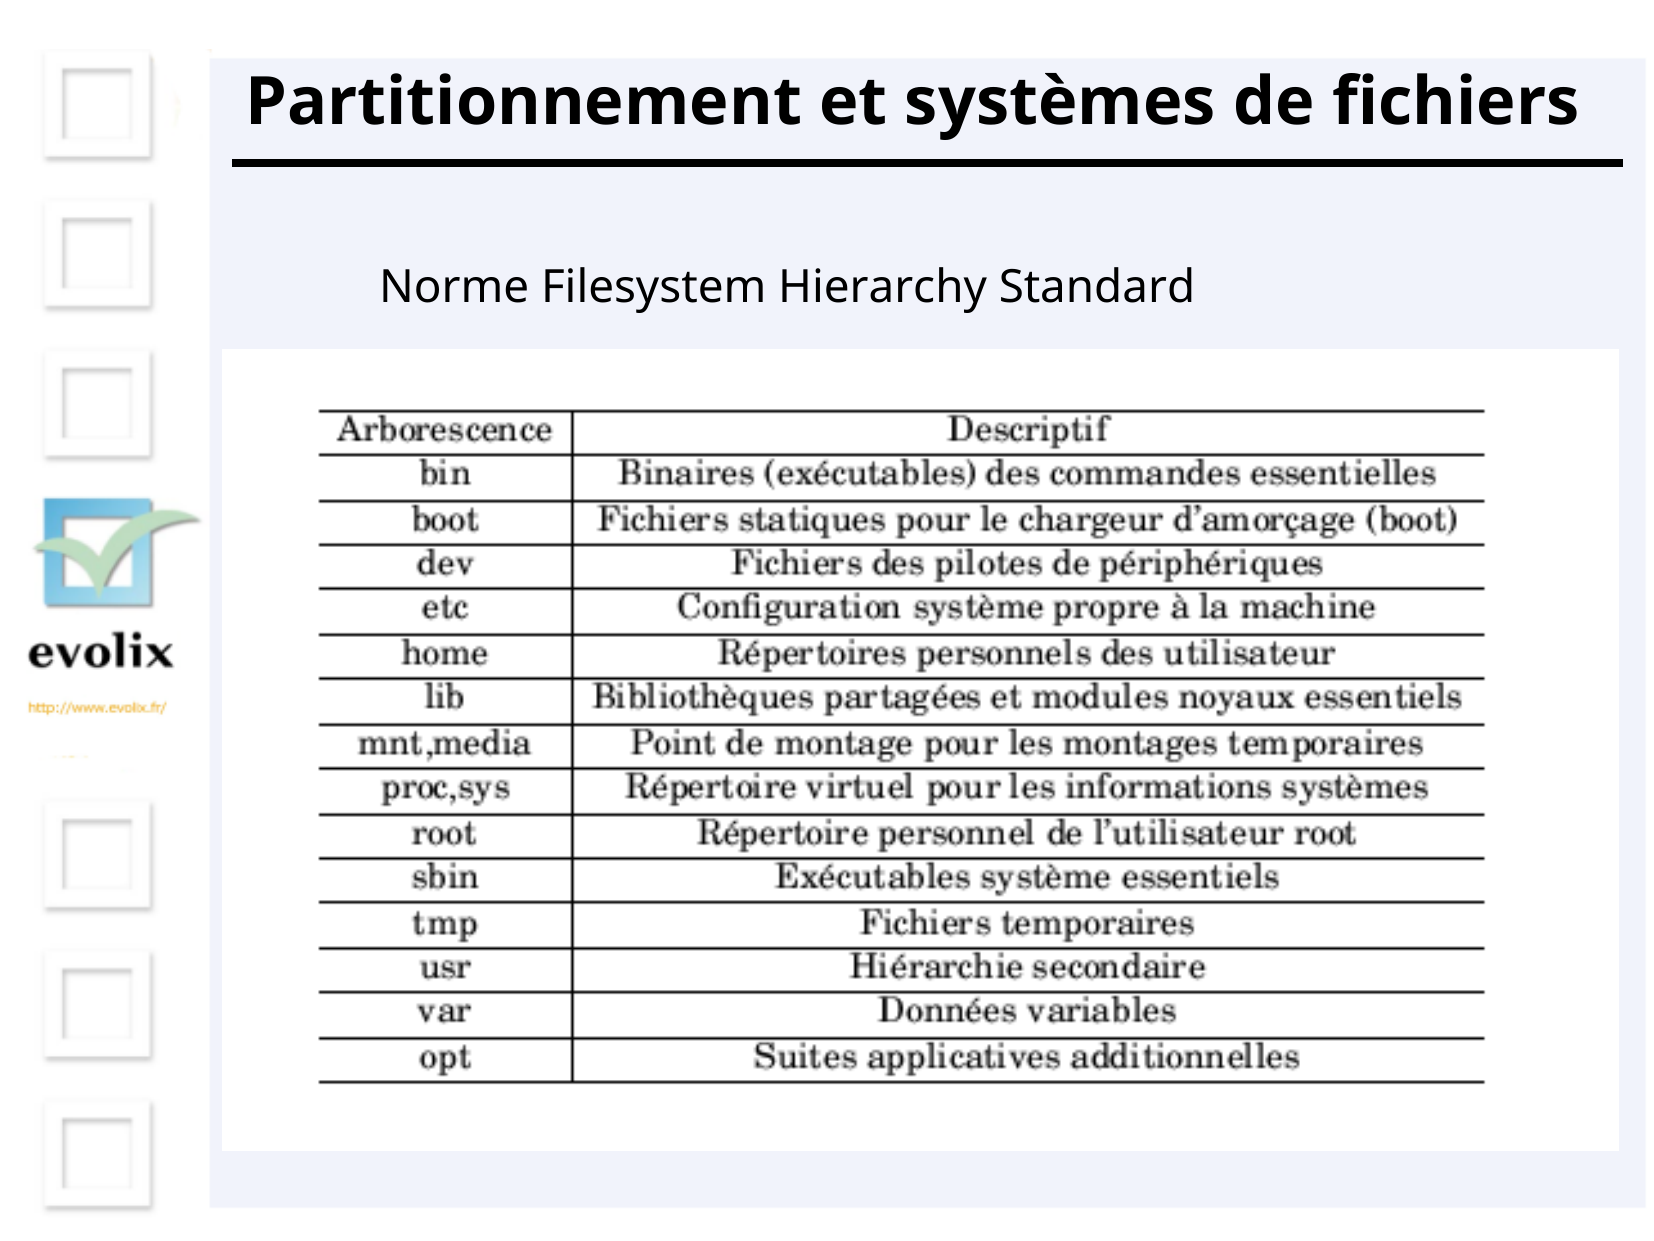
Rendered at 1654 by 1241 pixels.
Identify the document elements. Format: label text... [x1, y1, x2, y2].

title Partitionnement et systèmes de fichiers [122, 36, 1654, 160]
picture [0, 49, 1654, 1218]
text_box Norme Filesystem Hierarchy Standard [113, 199, 1462, 496]
